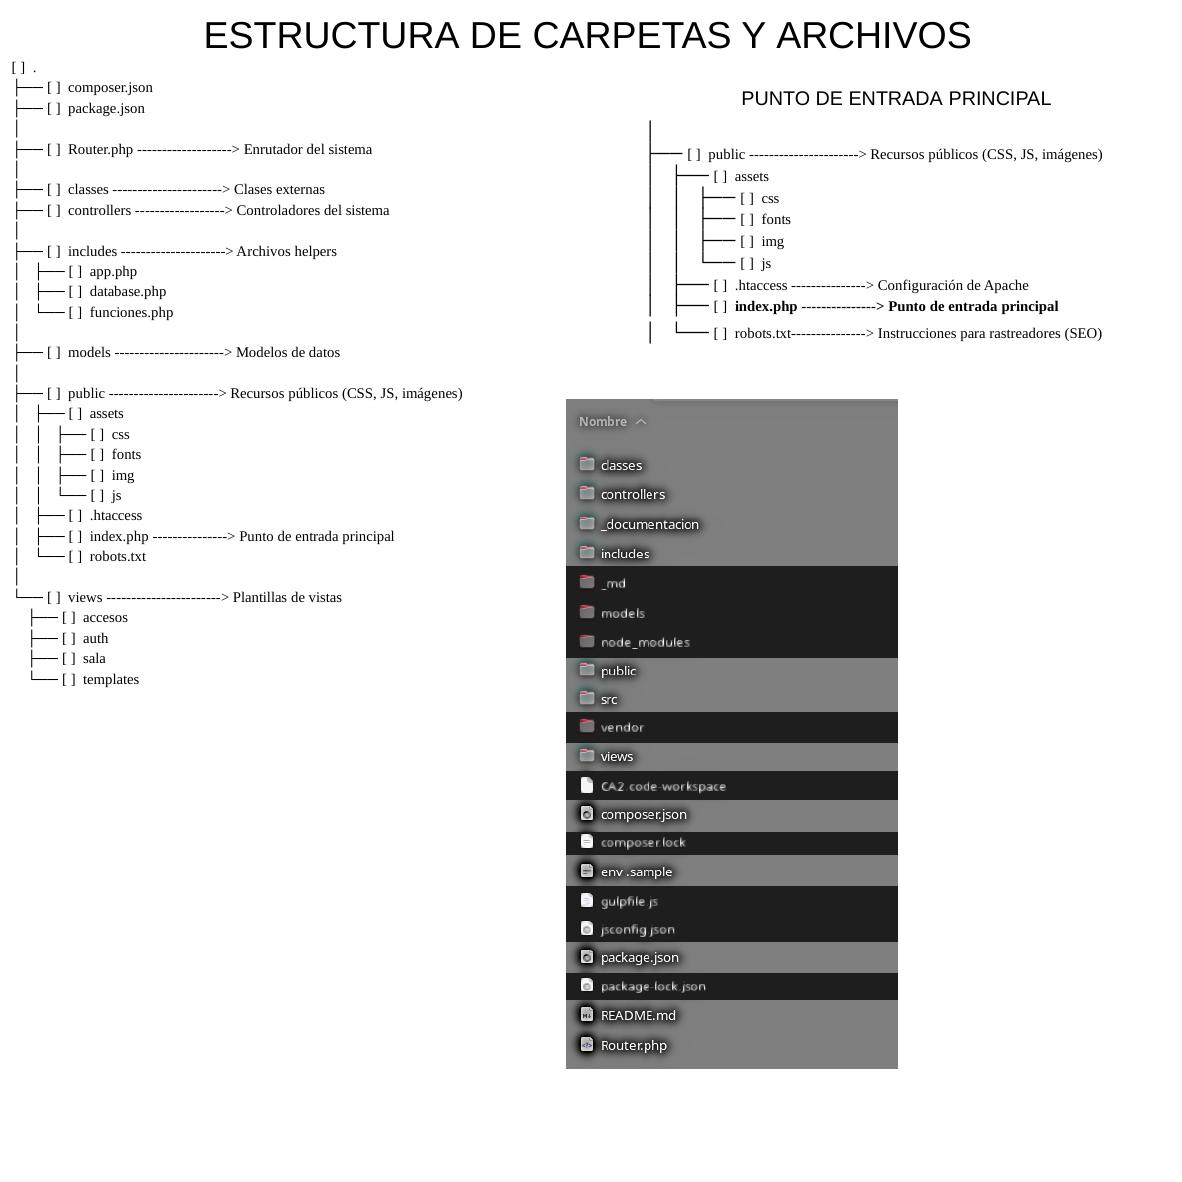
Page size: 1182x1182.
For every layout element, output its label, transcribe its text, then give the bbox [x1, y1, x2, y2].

text_box │ ├── [ ] public ----------------------> Recursos públicos (CSS, JS, imágenes) │ ├── [ ] assets │ │ ├── [ ] css │ │ ├── [ ] fonts │ │ ├── [ ] img │ │ └── [ ] js │ ├── [ ] .htaccess ---------------> Configuración de Apache │ ├── [ ] index.php ---------------> Punto de entrada principal │ └── [ ] robots.txt---------------> Instrucciones para rastreadores (SEO) [632, 108, 1167, 354]
title ESTRUCTURA DE CARPETAS Y ARCHIVOS [526, 9, 1141, 69]
picture [566, 399, 898, 1069]
text_box [ ] . ├── [ ] composer.json ├── [ ] package.json │ ├── [ ] Router.php -------------------> Enrutador del sistema │ ├── [ ] classes ----------------------> Clases externas ├── [ ] controllers ------------------> Controladores del sistema │ ├── [ ] includes ---------------------> Archivos helpers │ ├── [ ] app.php │ ├── [ ] database.php │ └── [ ] funciones.php │ ├── [ ] models ----------------------> Modelos de datos │ ├── [ ] public ----------------------> Recursos públicos (CSS, JS, imágenes) │ ├── [ ] assets │ │ ├── [ ] css │ │ ├── [ ] fonts │ │ ├── [ ] img │ │ └── [ ] js │ ├── [ ] .htaccess │ ├── [ ] index.php ---------------> Punto de entrada principal │ └── [ ] robots.txt │ └── [ ] views -----------------------> Plantillas de vistas ├── [ ] accesos ├── [ ] auth ├── [ ] sala └── [ ] templates [0, 0, 526, 725]
text_box PUNTO DE ENTRADA PRINCIPAL [727, 74, 1116, 122]
